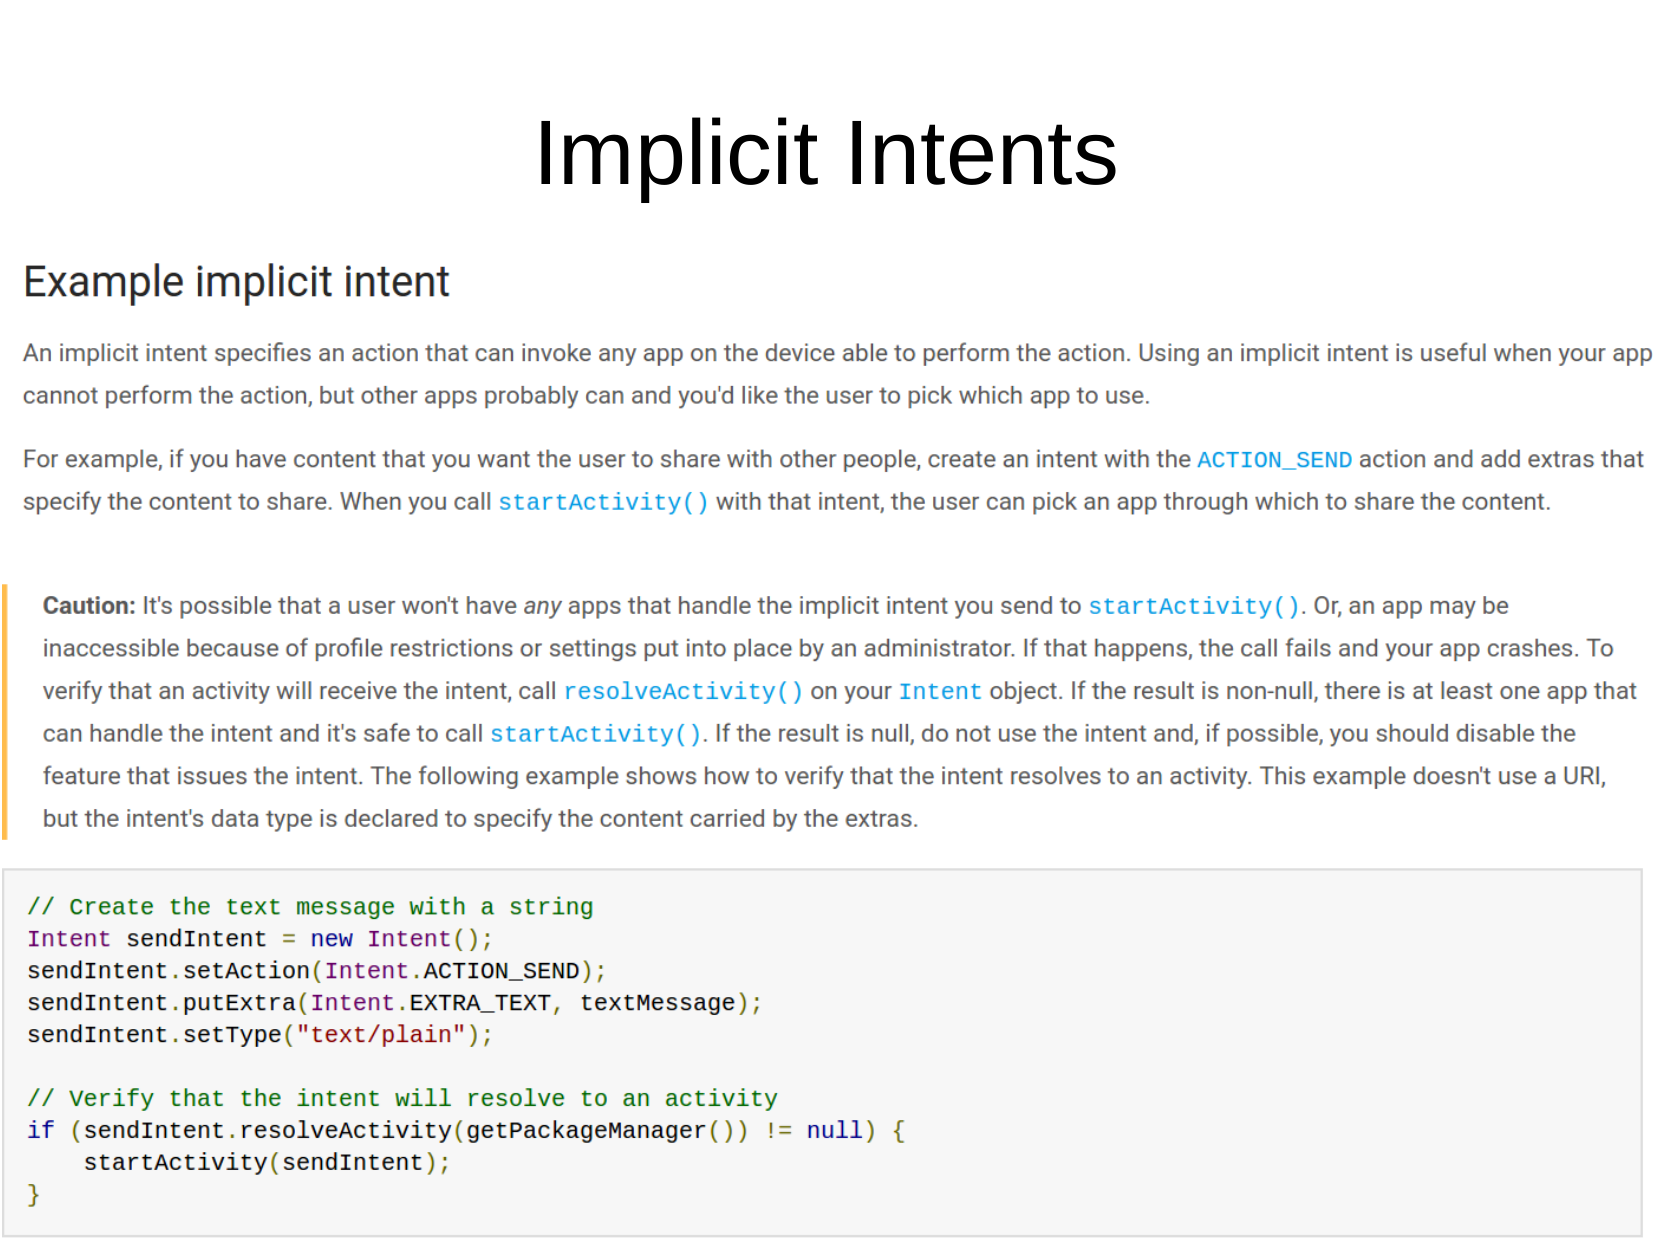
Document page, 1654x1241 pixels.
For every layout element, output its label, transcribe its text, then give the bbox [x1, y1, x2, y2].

picture [11, 261, 1654, 544]
title Implicit Intents [82, 49, 1571, 257]
picture [2, 582, 1654, 1241]
